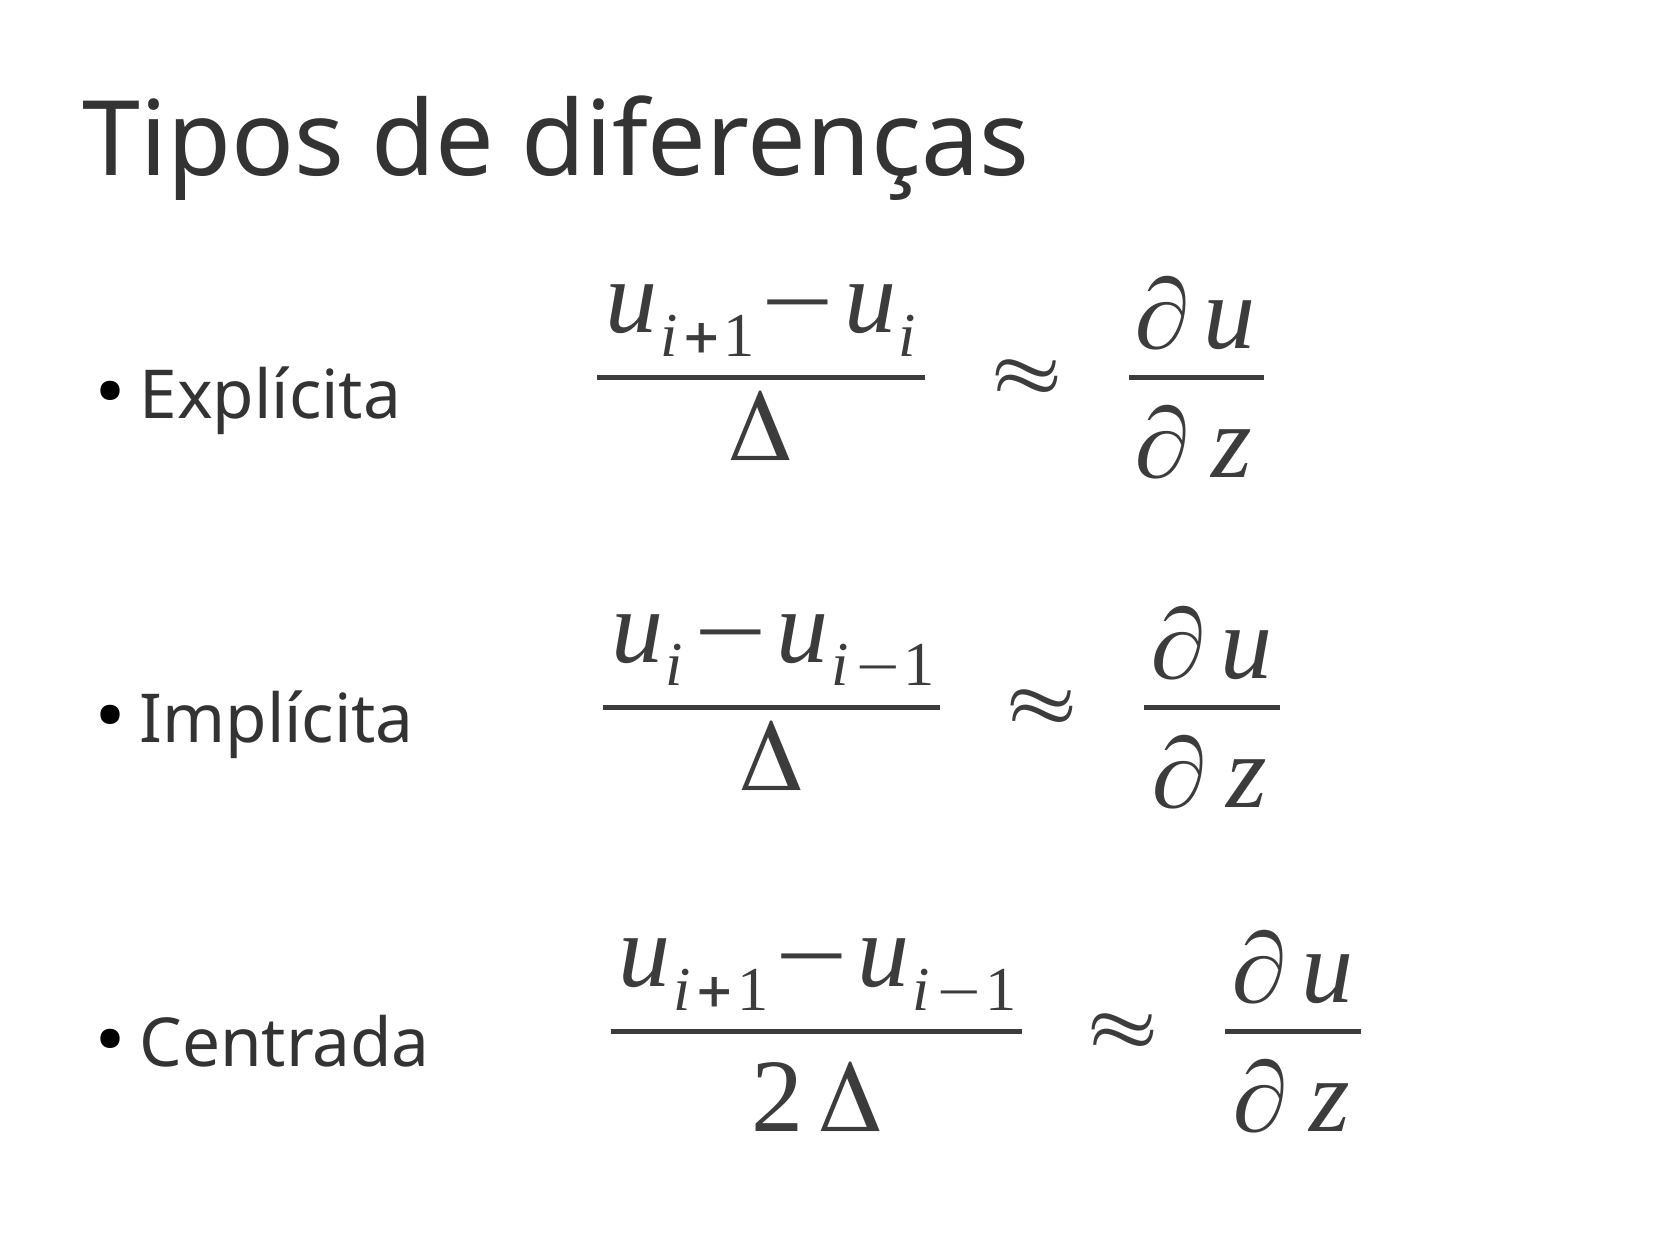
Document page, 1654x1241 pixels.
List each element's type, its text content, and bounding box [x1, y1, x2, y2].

chart [592, 568, 1291, 831]
list Explícita Implícita Centrada [82, 300, 1538, 1095]
title Tipos de diferenças [82, 31, 1571, 239]
chart [600, 892, 1373, 1156]
chart [586, 238, 1276, 501]
